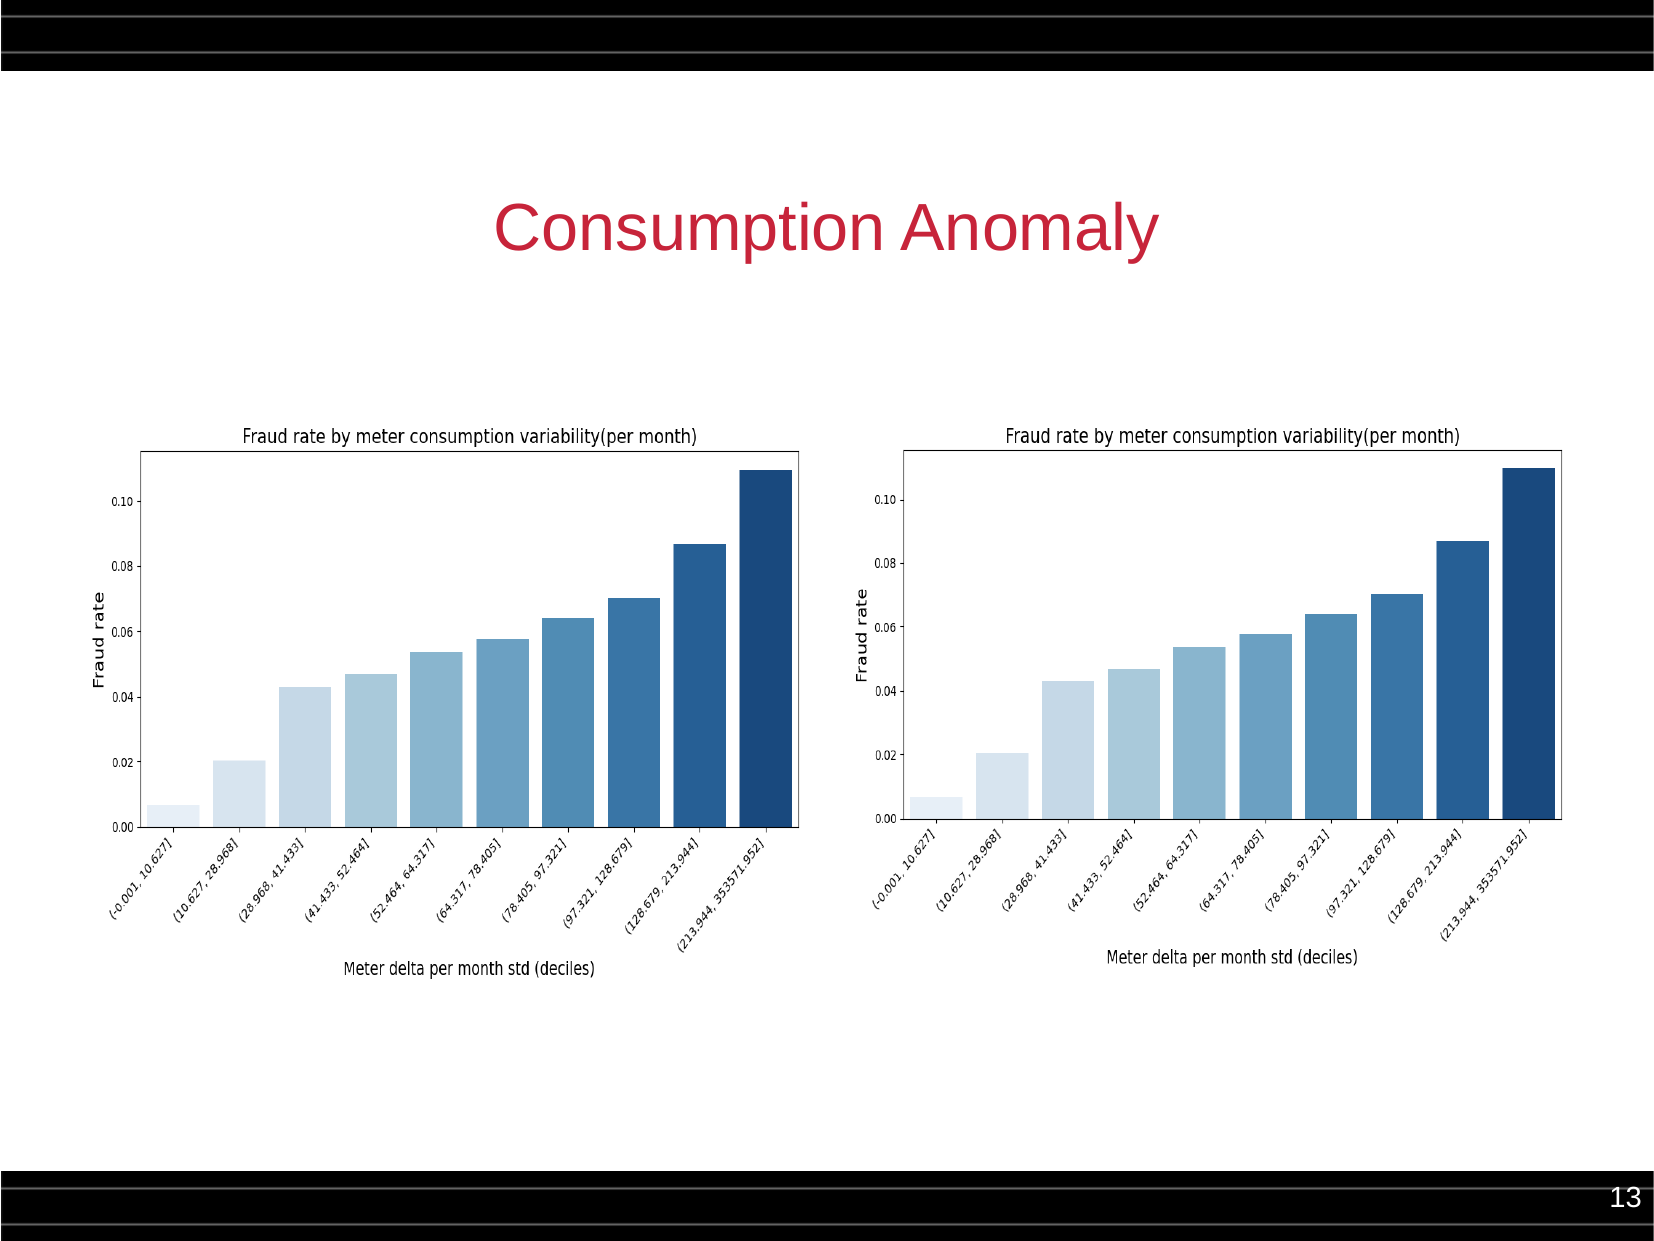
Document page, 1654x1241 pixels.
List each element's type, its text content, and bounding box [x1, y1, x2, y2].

picture [1, 1171, 1654, 1241]
title Consumption Anomaly [82, 123, 1571, 331]
picture [1, 0, 1654, 71]
picture [82, 413, 809, 993]
picture [845, 413, 1572, 981]
